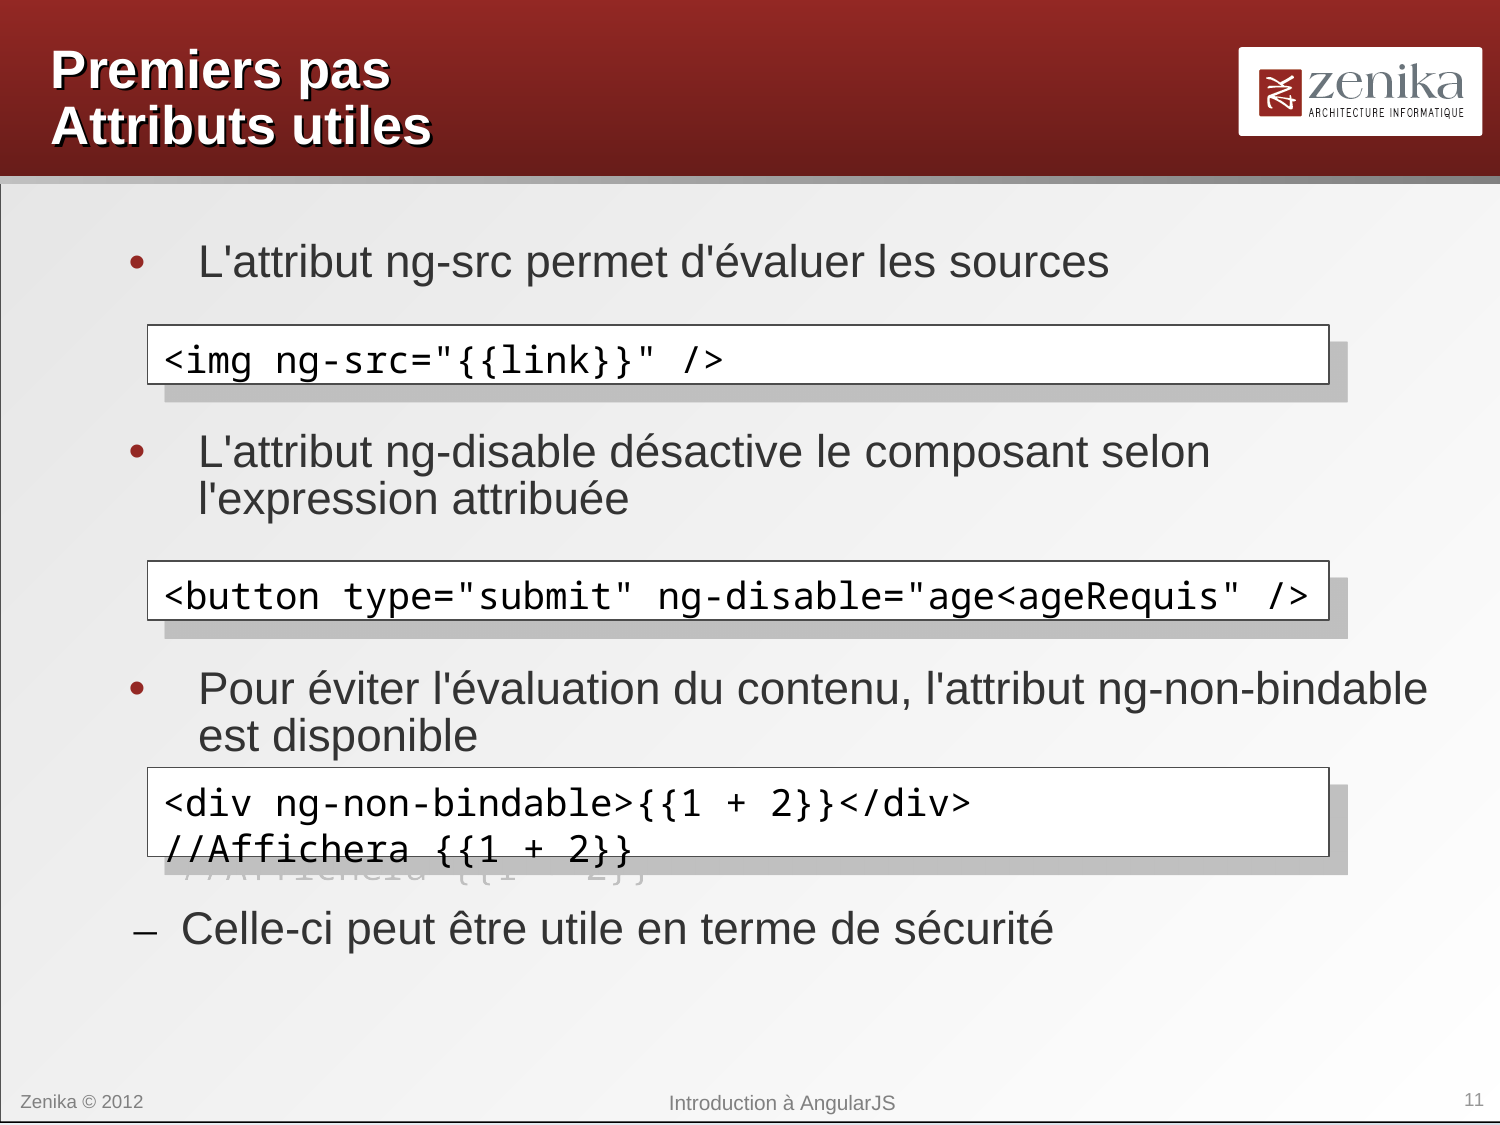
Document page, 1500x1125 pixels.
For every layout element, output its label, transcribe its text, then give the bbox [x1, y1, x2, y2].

picture [1257, 58, 1464, 125]
title Premiers pas Attributs utiles [50, 15, 1206, 180]
text_box <button type="submit" ng-disable="age<ageRequis" /> [147, 561, 1329, 621]
list L'attribut ng-src permet d'évaluer les sources L'attribut ng-disable désactive le composant selon l'expression attribuée Pour éviter l'évaluation du contenu, l'attribut ng-non-bindable est disponible Celle-ci peut être utile en terme de sécurité [59, 236, 1444, 1125]
text_box <div ng-non-bindable>{{1 + 2}}</div> //Affichera {{1 + 2}} [147, 767, 1329, 857]
text_box <img ng-src="{{link}}" /> [147, 324, 1329, 384]
